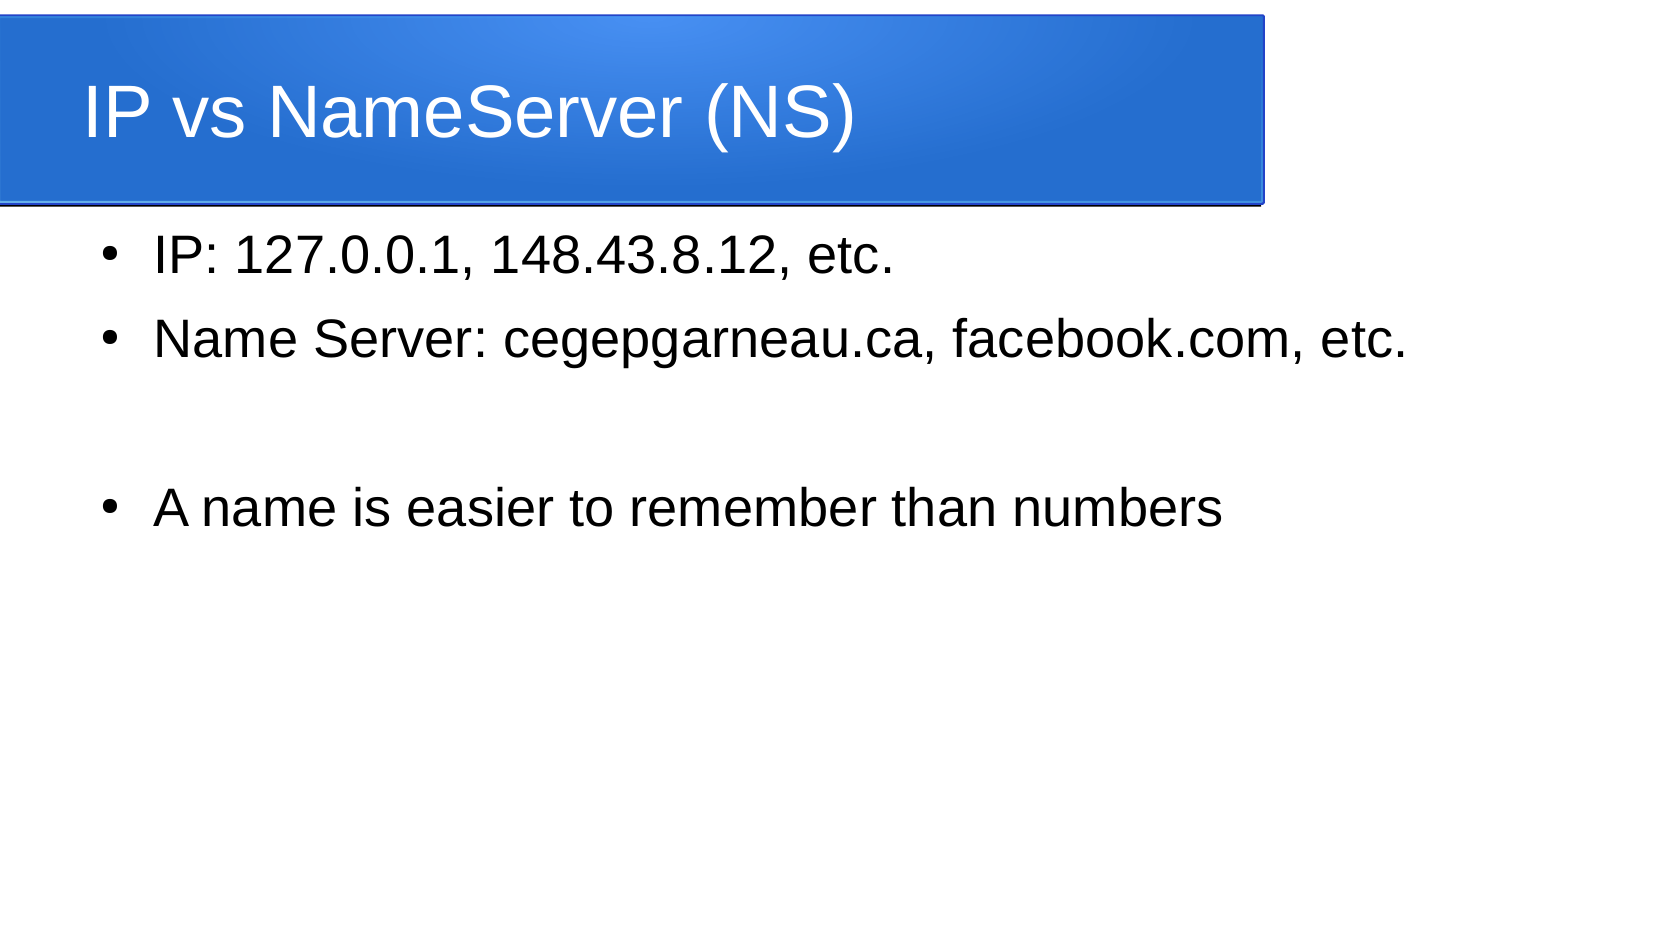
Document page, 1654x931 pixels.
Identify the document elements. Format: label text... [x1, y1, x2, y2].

title IP vs NameServer (NS) [82, 35, 1235, 189]
list IP: 127.0.0.1, 148.43.8.12, etc. Name Server: cegepgarneau.ca, facebook.com, etc. A name is easier to remember than numbers [82, 224, 1571, 764]
